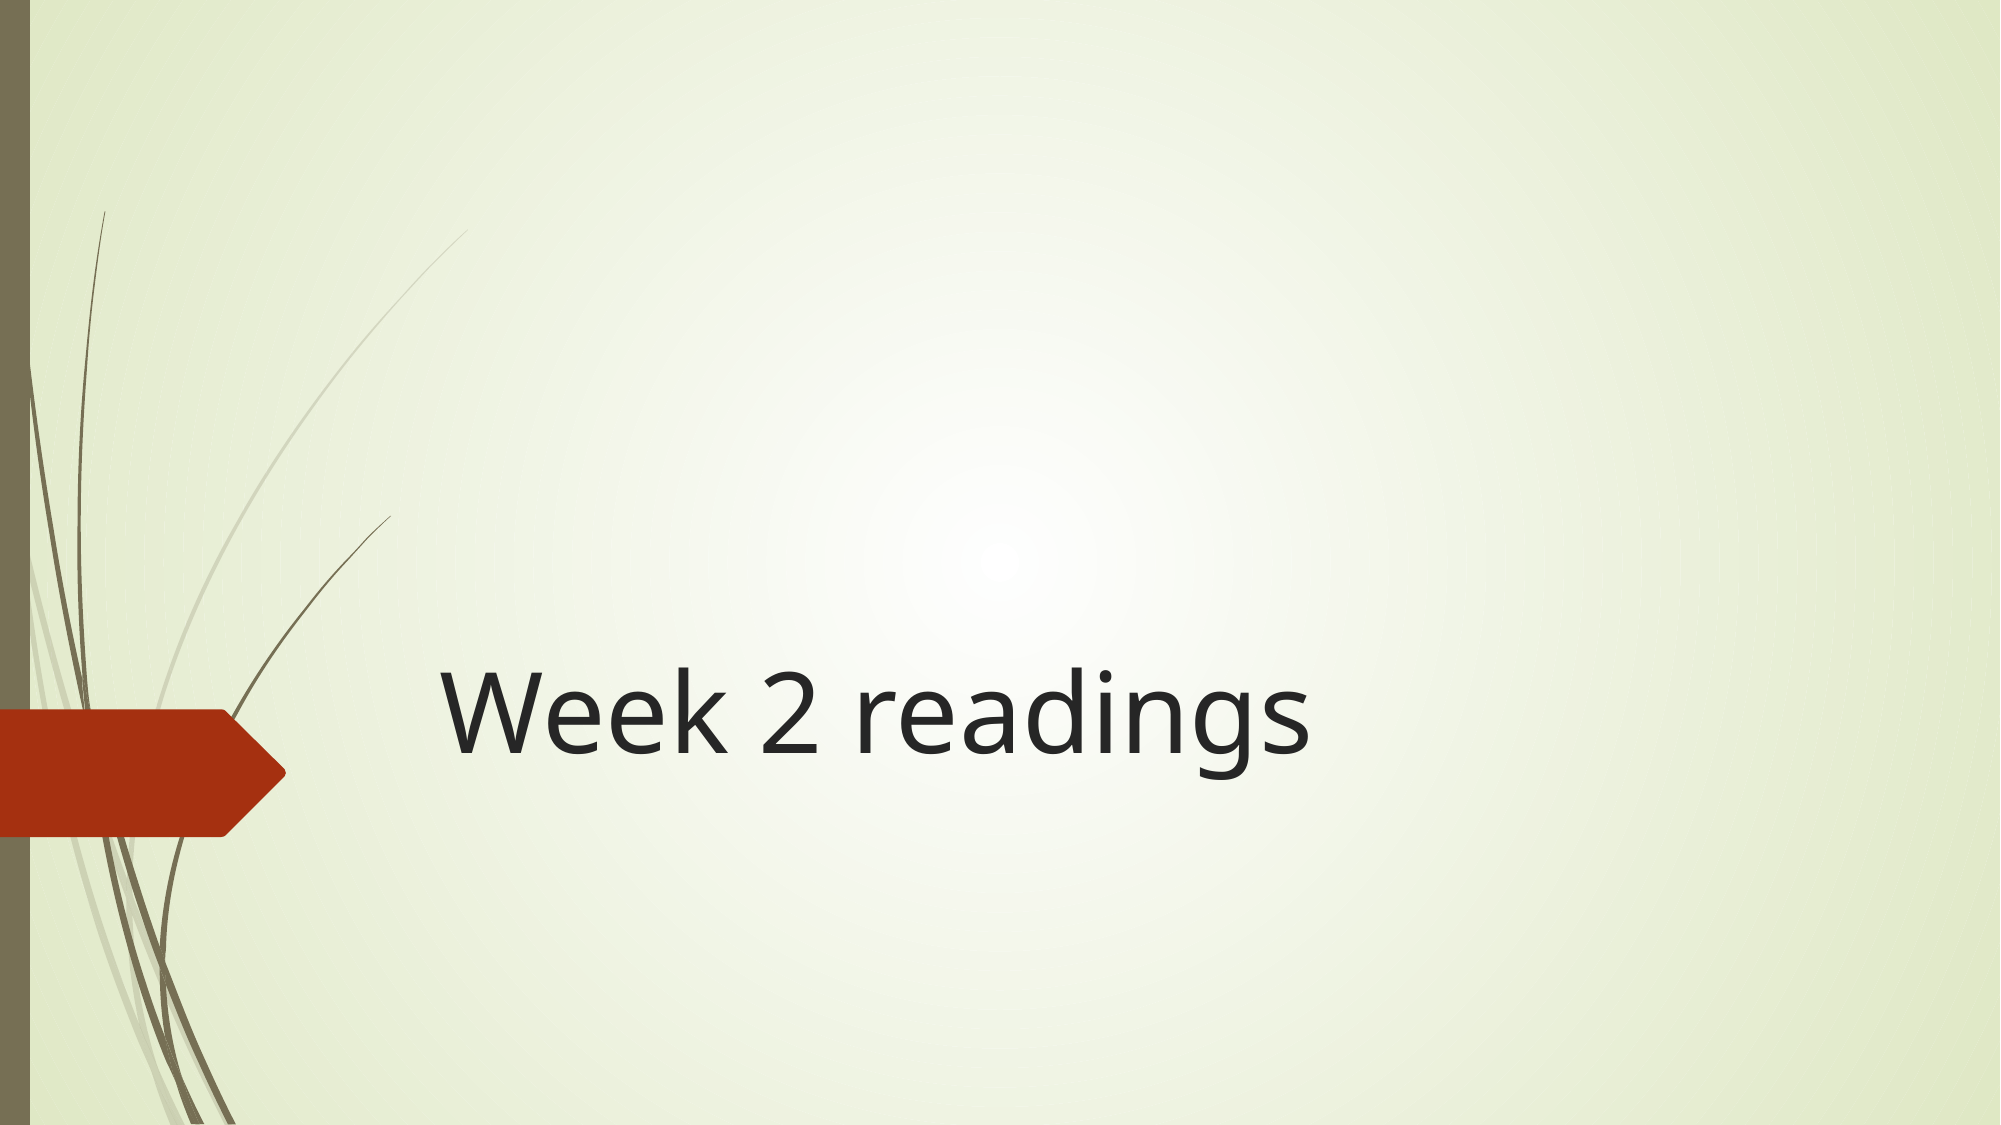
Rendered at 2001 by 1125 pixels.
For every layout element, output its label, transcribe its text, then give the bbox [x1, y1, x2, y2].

title Week 2 readings [424, 412, 1888, 784]
